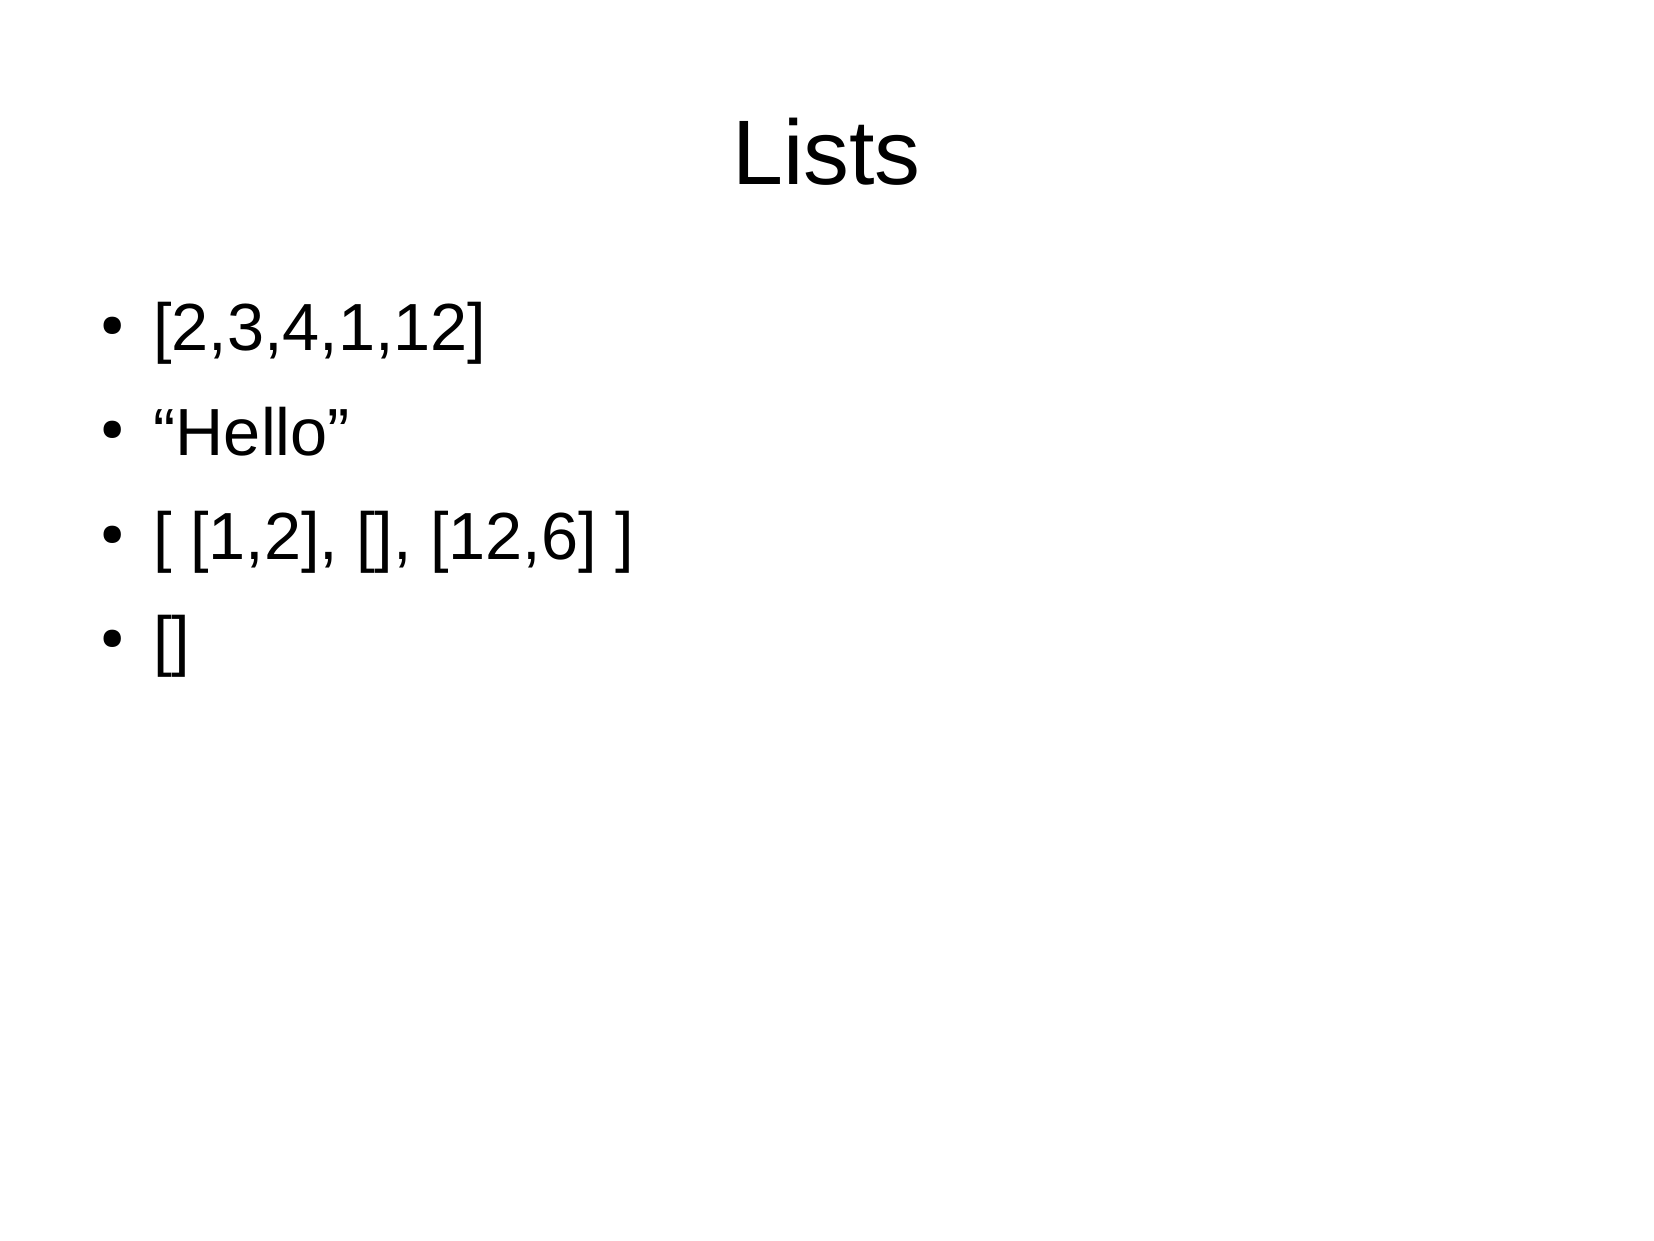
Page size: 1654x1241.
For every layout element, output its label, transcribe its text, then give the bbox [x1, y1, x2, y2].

title Lists [82, 56, 1571, 250]
list [2,3,4,1,12] “Hello” [ [1,2], [], [12,6] ] [] [82, 290, 1571, 1094]
